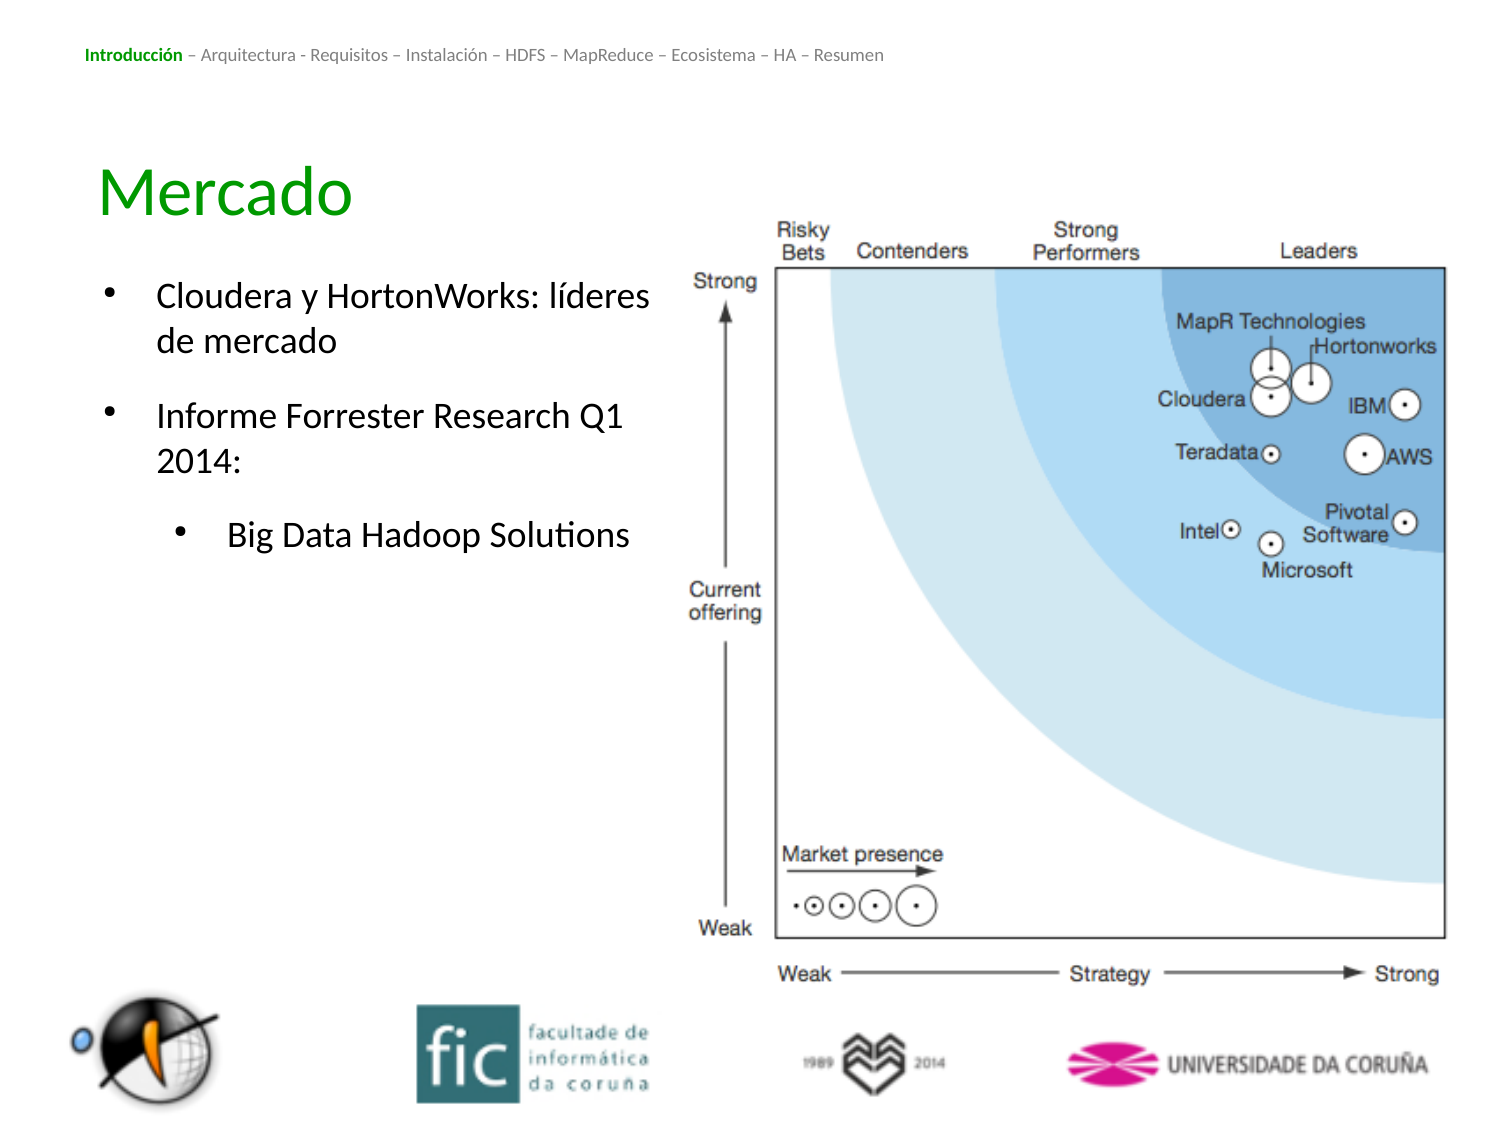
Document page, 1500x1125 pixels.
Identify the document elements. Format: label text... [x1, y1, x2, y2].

picture [0, 0, 1500, 1125]
title Mercado [82, 93, 1432, 263]
text_box Introducción – Arquitectura - Requisitos – Instalación – HDFS – MapReduce – Ecosistema – HA – Resumen [70, 35, 1429, 73]
list Cloudera y HortonWorks: líderes de mercado Informe Forrester Research Q1 2014: Big Data Hadoop Solutions [70, 263, 685, 886]
